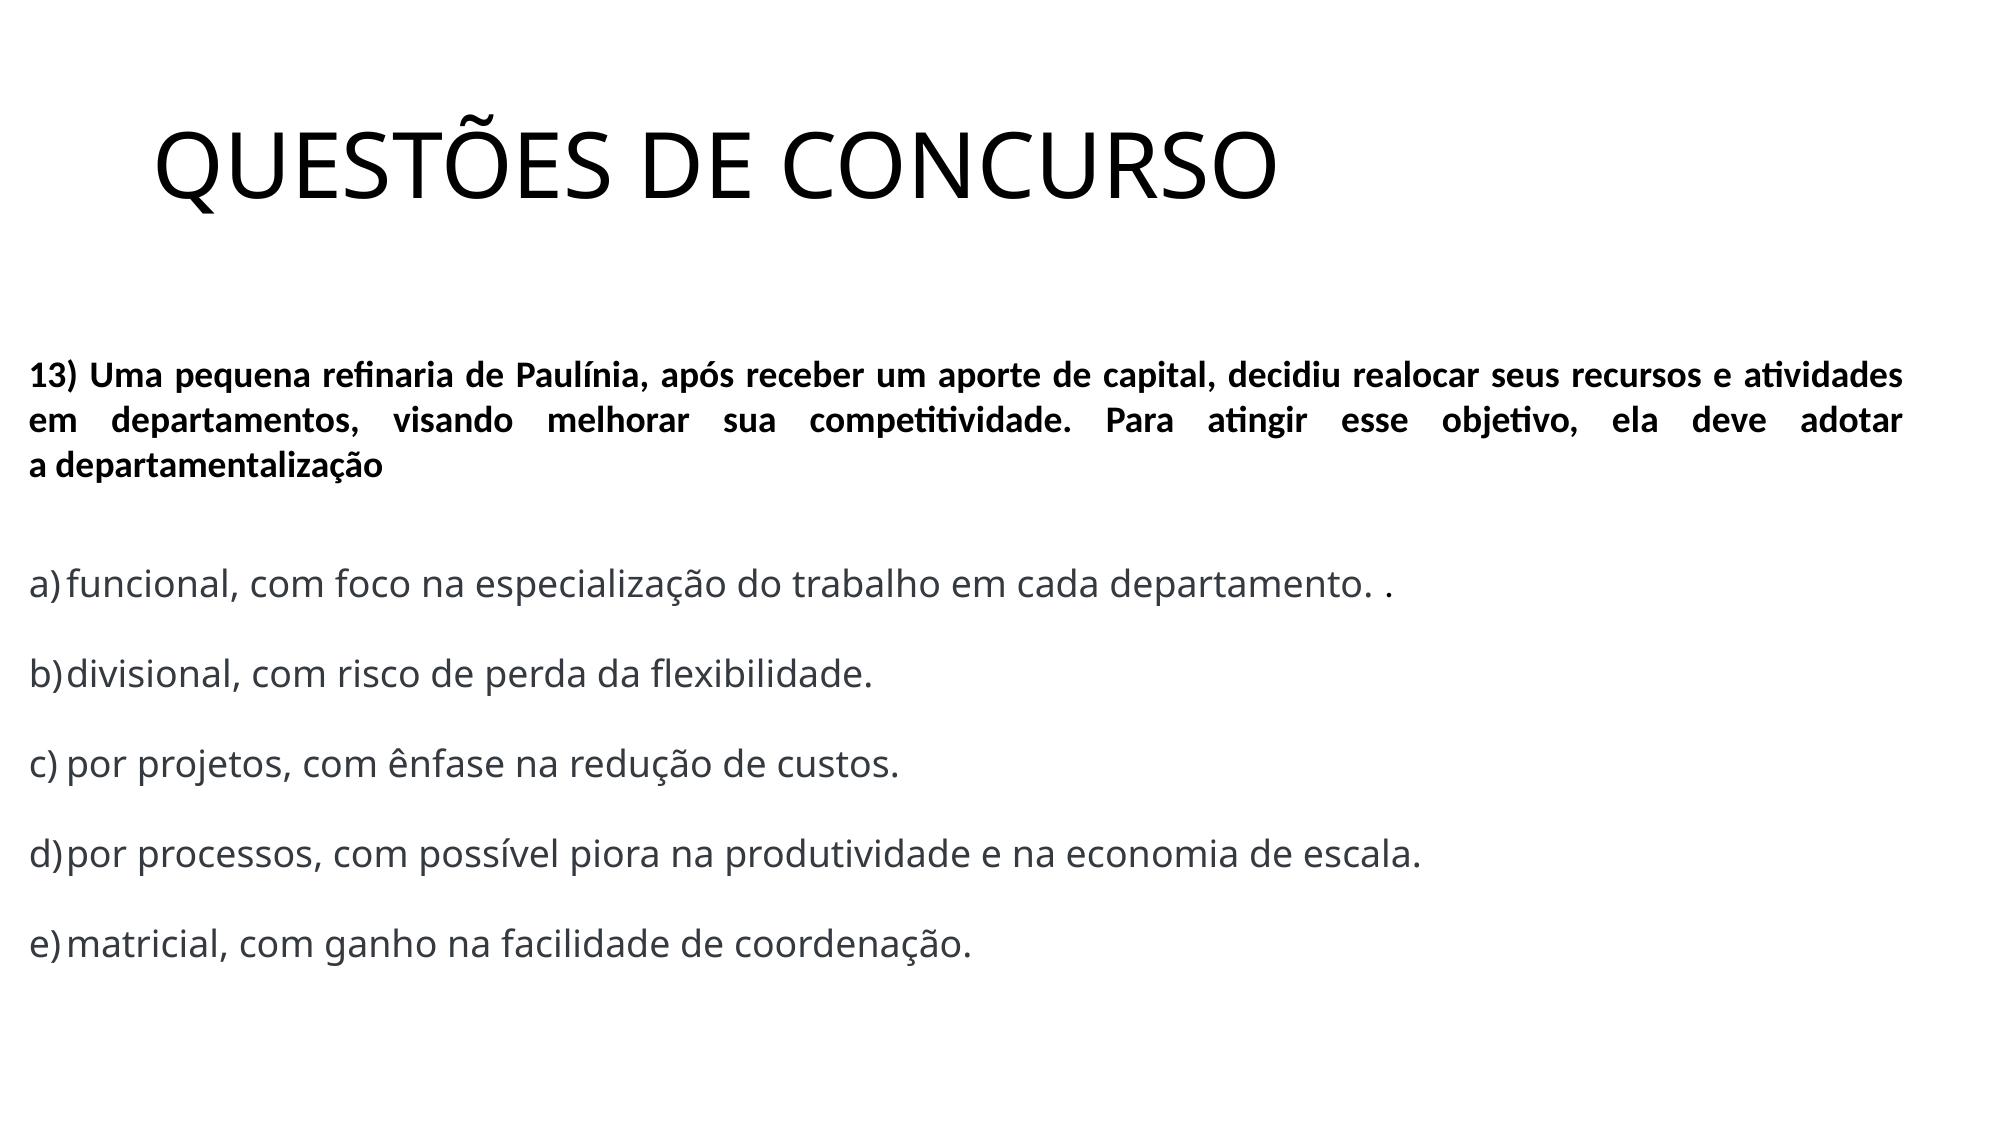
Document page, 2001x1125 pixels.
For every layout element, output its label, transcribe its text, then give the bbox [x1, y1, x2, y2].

title QUESTÕES DE CONCURSO [137, 59, 1863, 278]
list 13) Uma pequena refinaria de Paulínia, após receber um aporte de capital, decidiu realocar seus recursos e atividades em departamentos, visando melhorar sua competitividade. Para atingir esse objetivo, ela deve adotar a departamentalização funcional, com foco na especialização do trabalho em cada departamento. . divisional, com risco de perda da flexibilidade. por projetos, com ênfase na redução de custos. por processos, com possível piora na produtividade e na economia de escala. matricial, com ganho na facilidade de coordenação. [13, 342, 1921, 1035]
